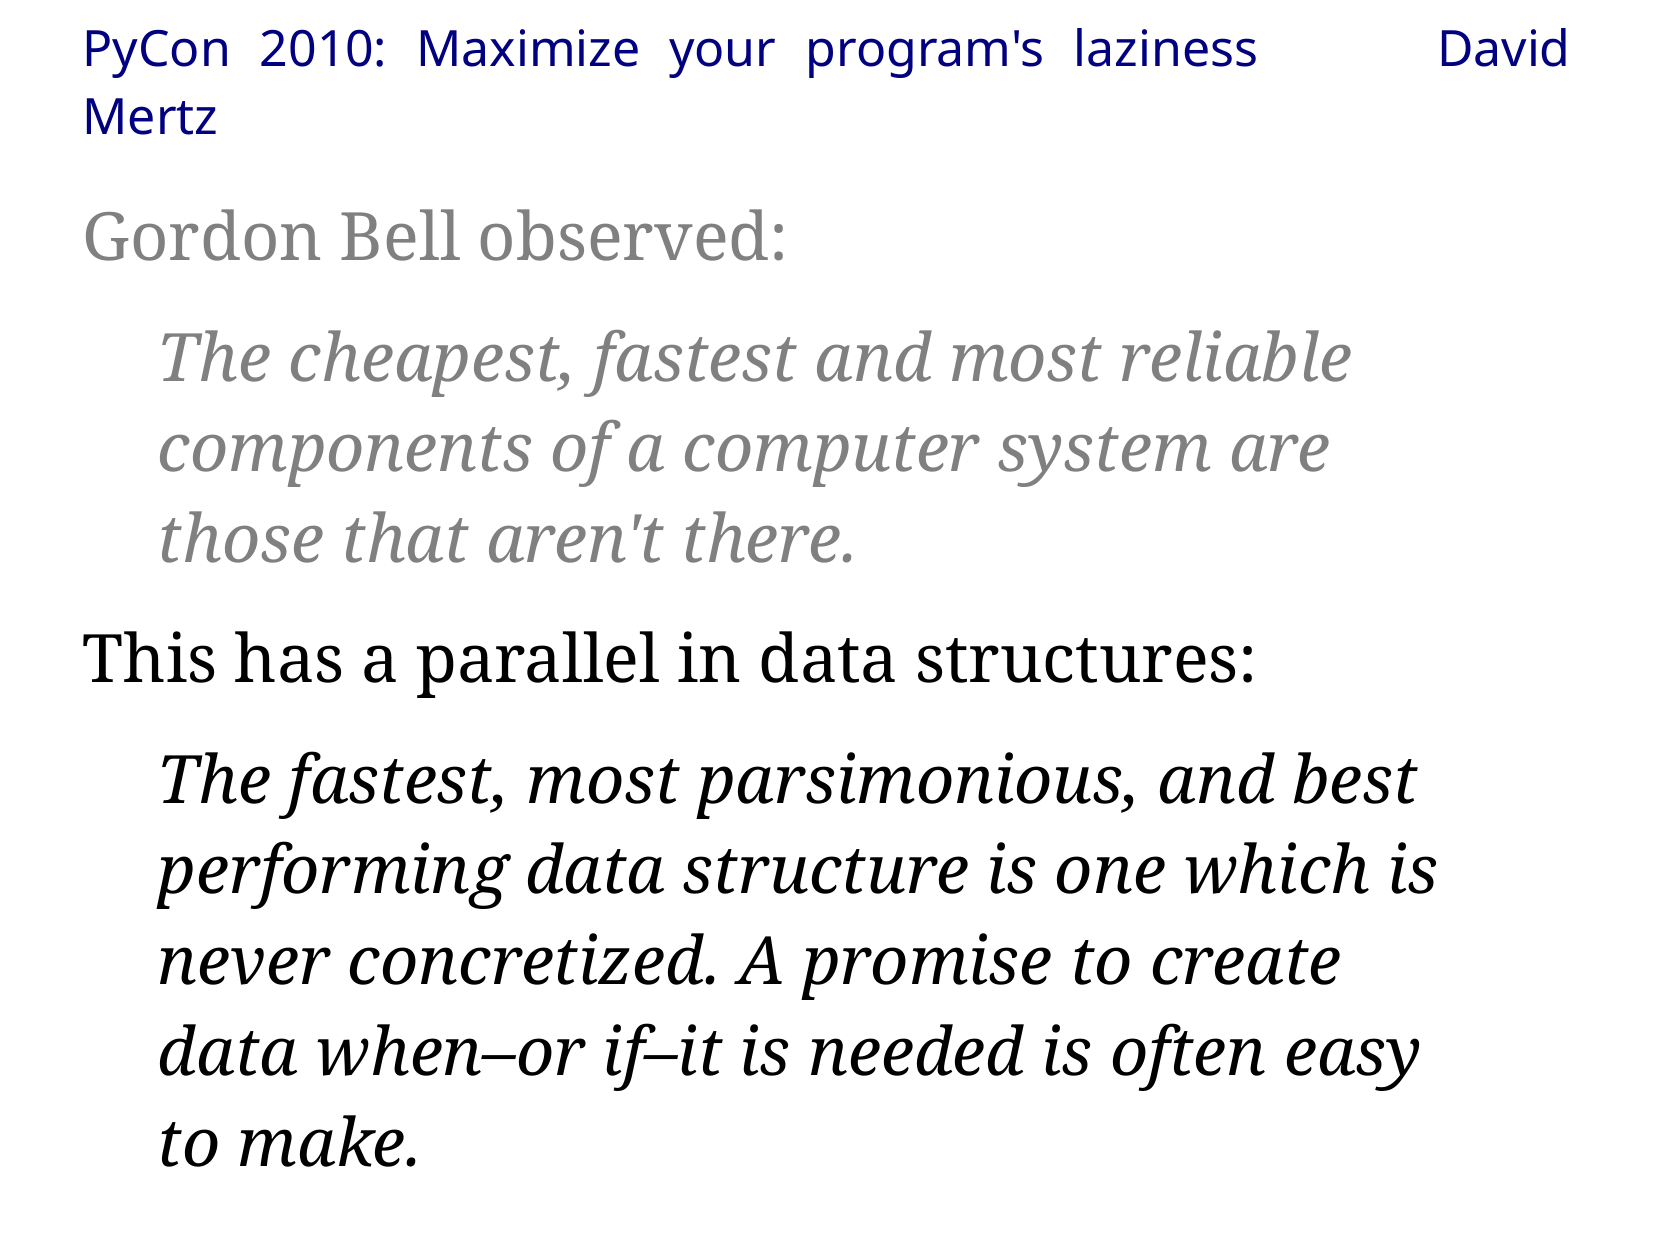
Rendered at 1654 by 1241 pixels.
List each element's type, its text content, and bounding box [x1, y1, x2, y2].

list Gordon Bell observed: The cheapest, fastest and most reliable components of a computer system are those that aren't there. This has a parallel in data structures: The fastest, most parsimonious, and best performing data structure is one which is never concretized. A promise to create data when–or if–it is needed is often easy to make. [82, 189, 1571, 1133]
title PyCon 2010: Maximize your program's laziness David Mertz [82, 49, 1571, 113]
